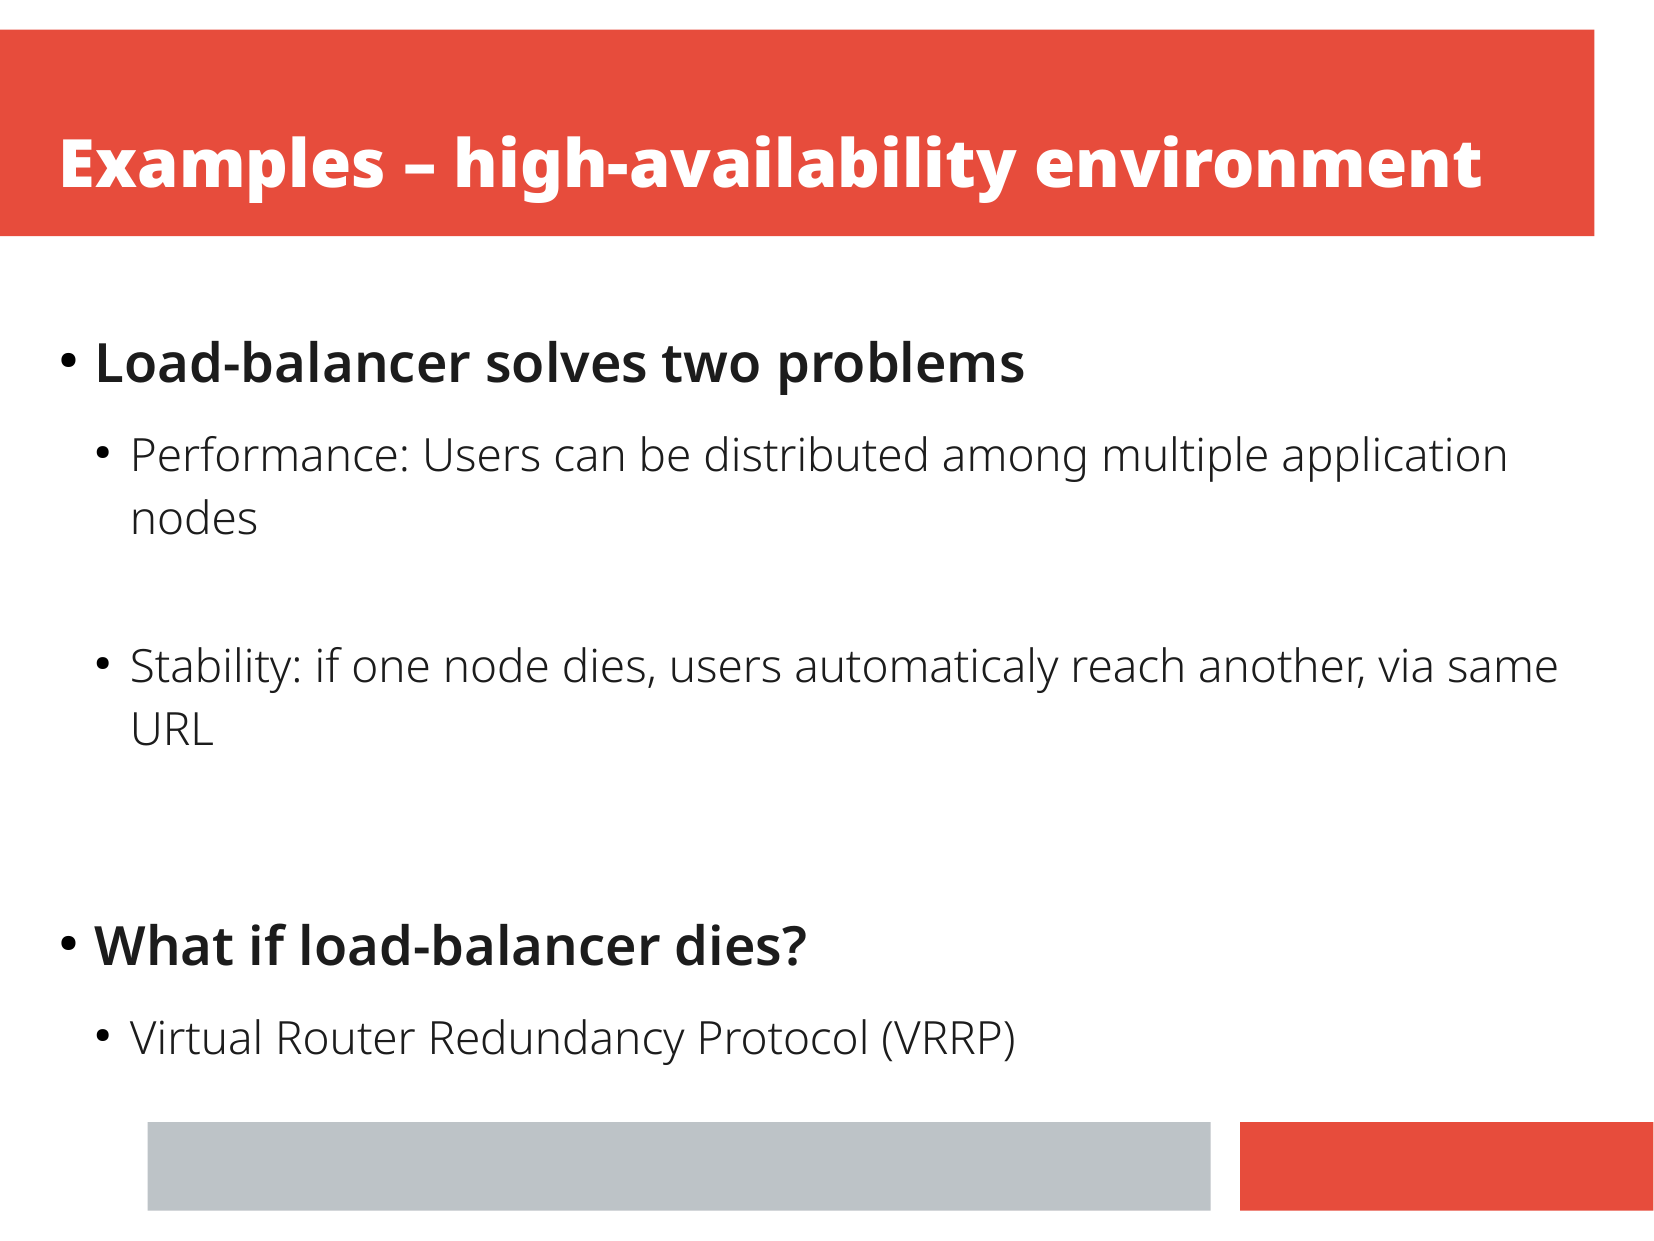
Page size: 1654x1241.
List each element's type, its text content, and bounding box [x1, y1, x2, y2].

title Examples – high-availability environment [59, 59, 1595, 207]
list Load-balancer solves two problems Performance: Users can be distributed among multiple application nodes Stability: if one node dies, users automaticaly reach another, via same URL What if load-balancer dies? Virtual Router Redundancy Protocol (VRRP) [59, 324, 1565, 1093]
